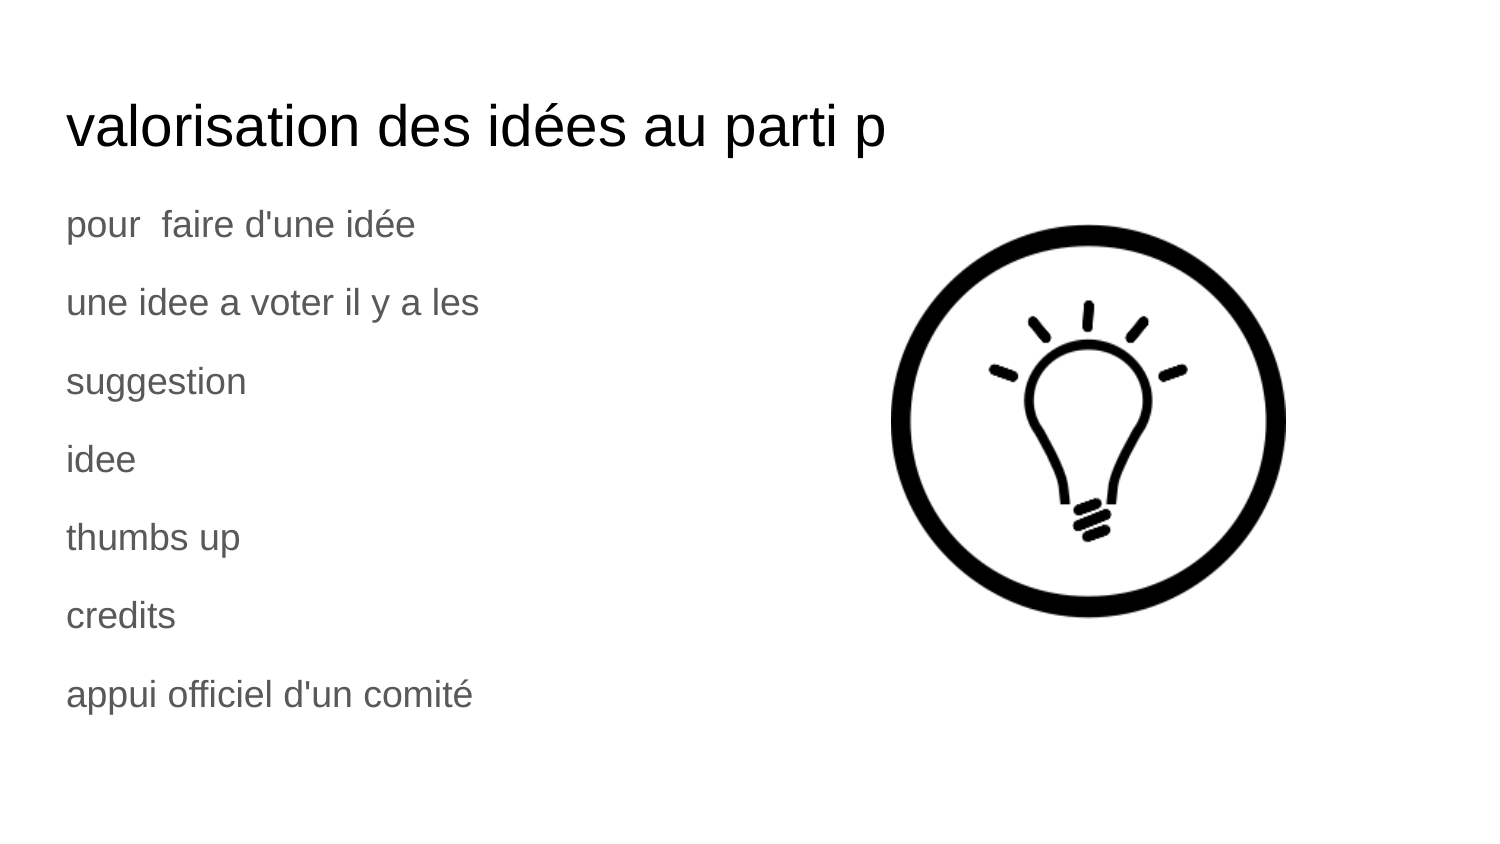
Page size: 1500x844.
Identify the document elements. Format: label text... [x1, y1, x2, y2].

picture [891, 224, 1286, 619]
list pour faire d'une idée une idee a voter il y a les suggestion idee thumbs up credits appui officiel d'un comité [51, 185, 1449, 810]
title valorisation des idées au parti p [51, 72, 1449, 167]
